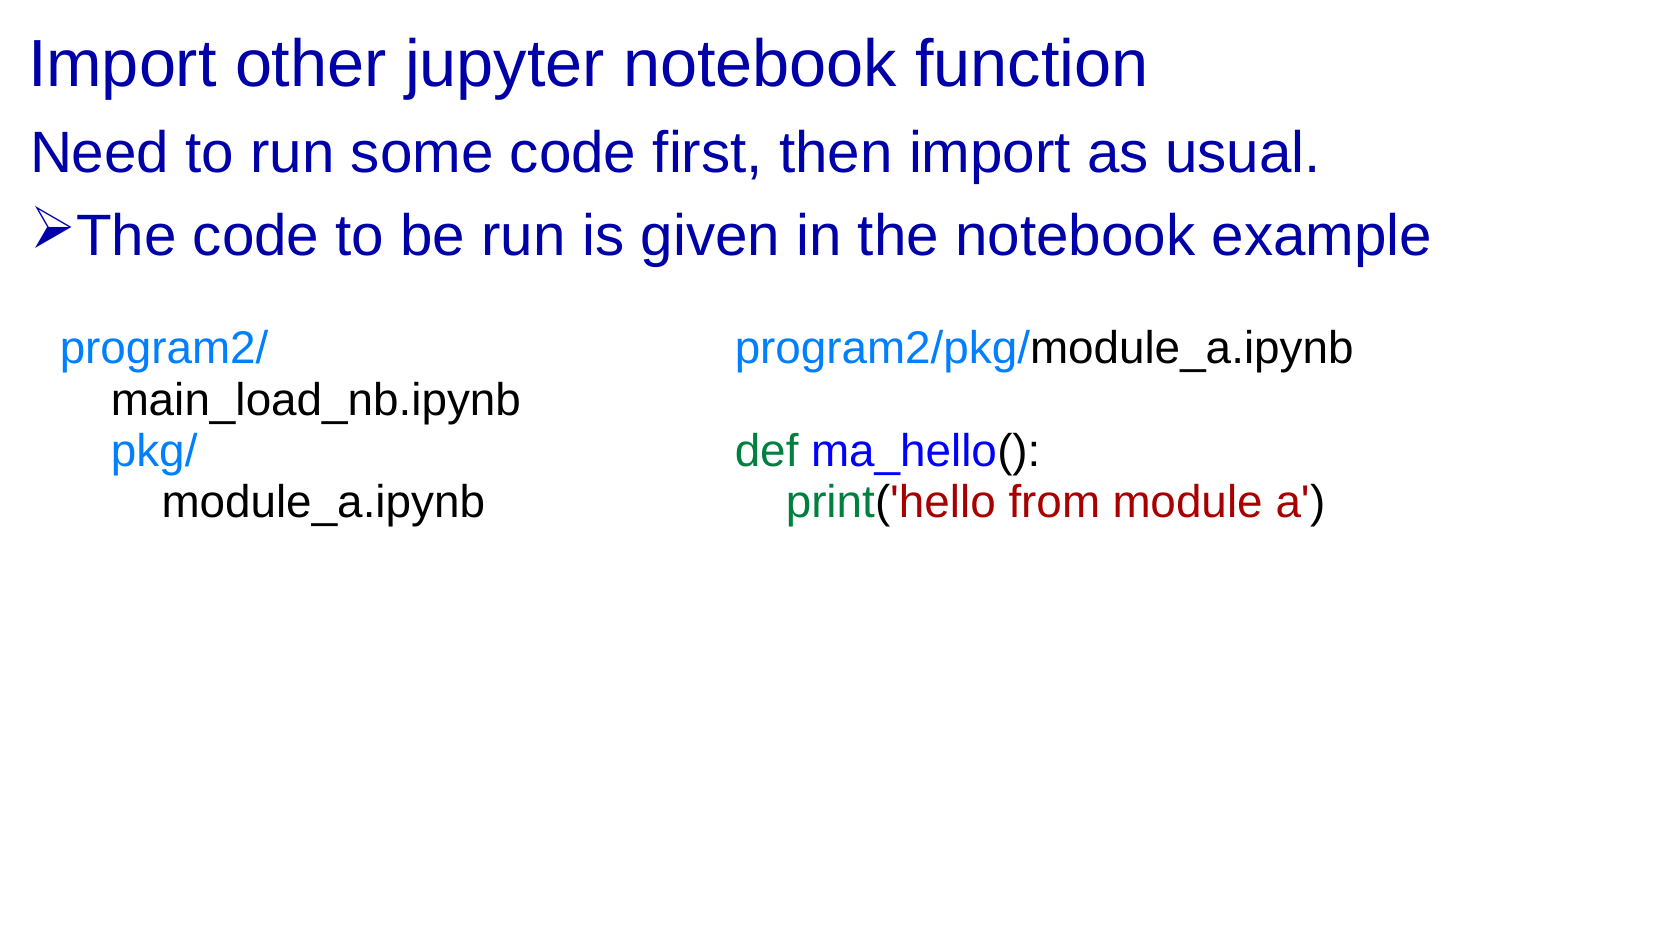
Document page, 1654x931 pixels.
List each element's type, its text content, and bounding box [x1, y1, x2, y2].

text_box program2/pkg/module_a.ipynb def ma_hello(): print('hello from module a') [720, 315, 1576, 787]
text_box program2/ main_load_nb.ipynb pkg/ module_a.ipynb [45, 315, 601, 787]
list Need to run some code first, then import as usual. The code to be run is given in the notebook example [30, 120, 1645, 916]
title Import other jupyter notebook function [28, 21, 1626, 106]
